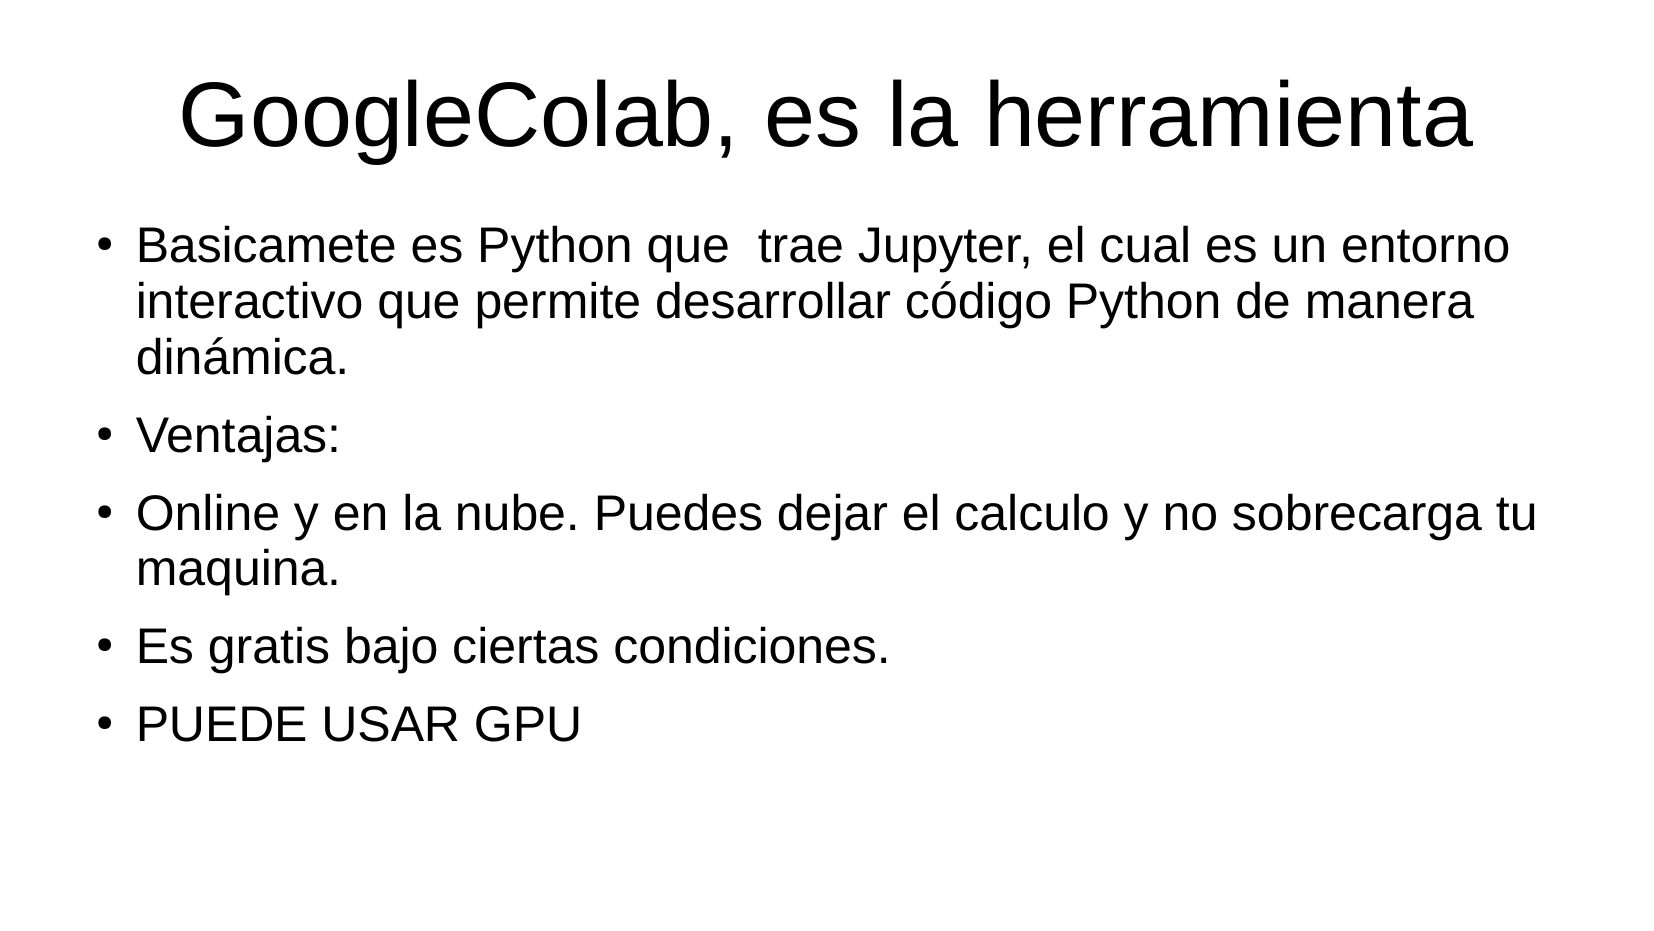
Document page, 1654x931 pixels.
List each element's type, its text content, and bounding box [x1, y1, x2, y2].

title GoogleColab, es la herramienta [82, 37, 1571, 193]
list Basicamete es Python que trae Jupyter, el cual es un entorno interactivo que permite desarrollar código Python de manera dinámica. Ventajas: Online y en la nube. Puedes dejar el calculo y no sobrecarga tu maquina. Es gratis bajo ciertas condiciones. PUEDE USAR GPU [82, 217, 1571, 758]
